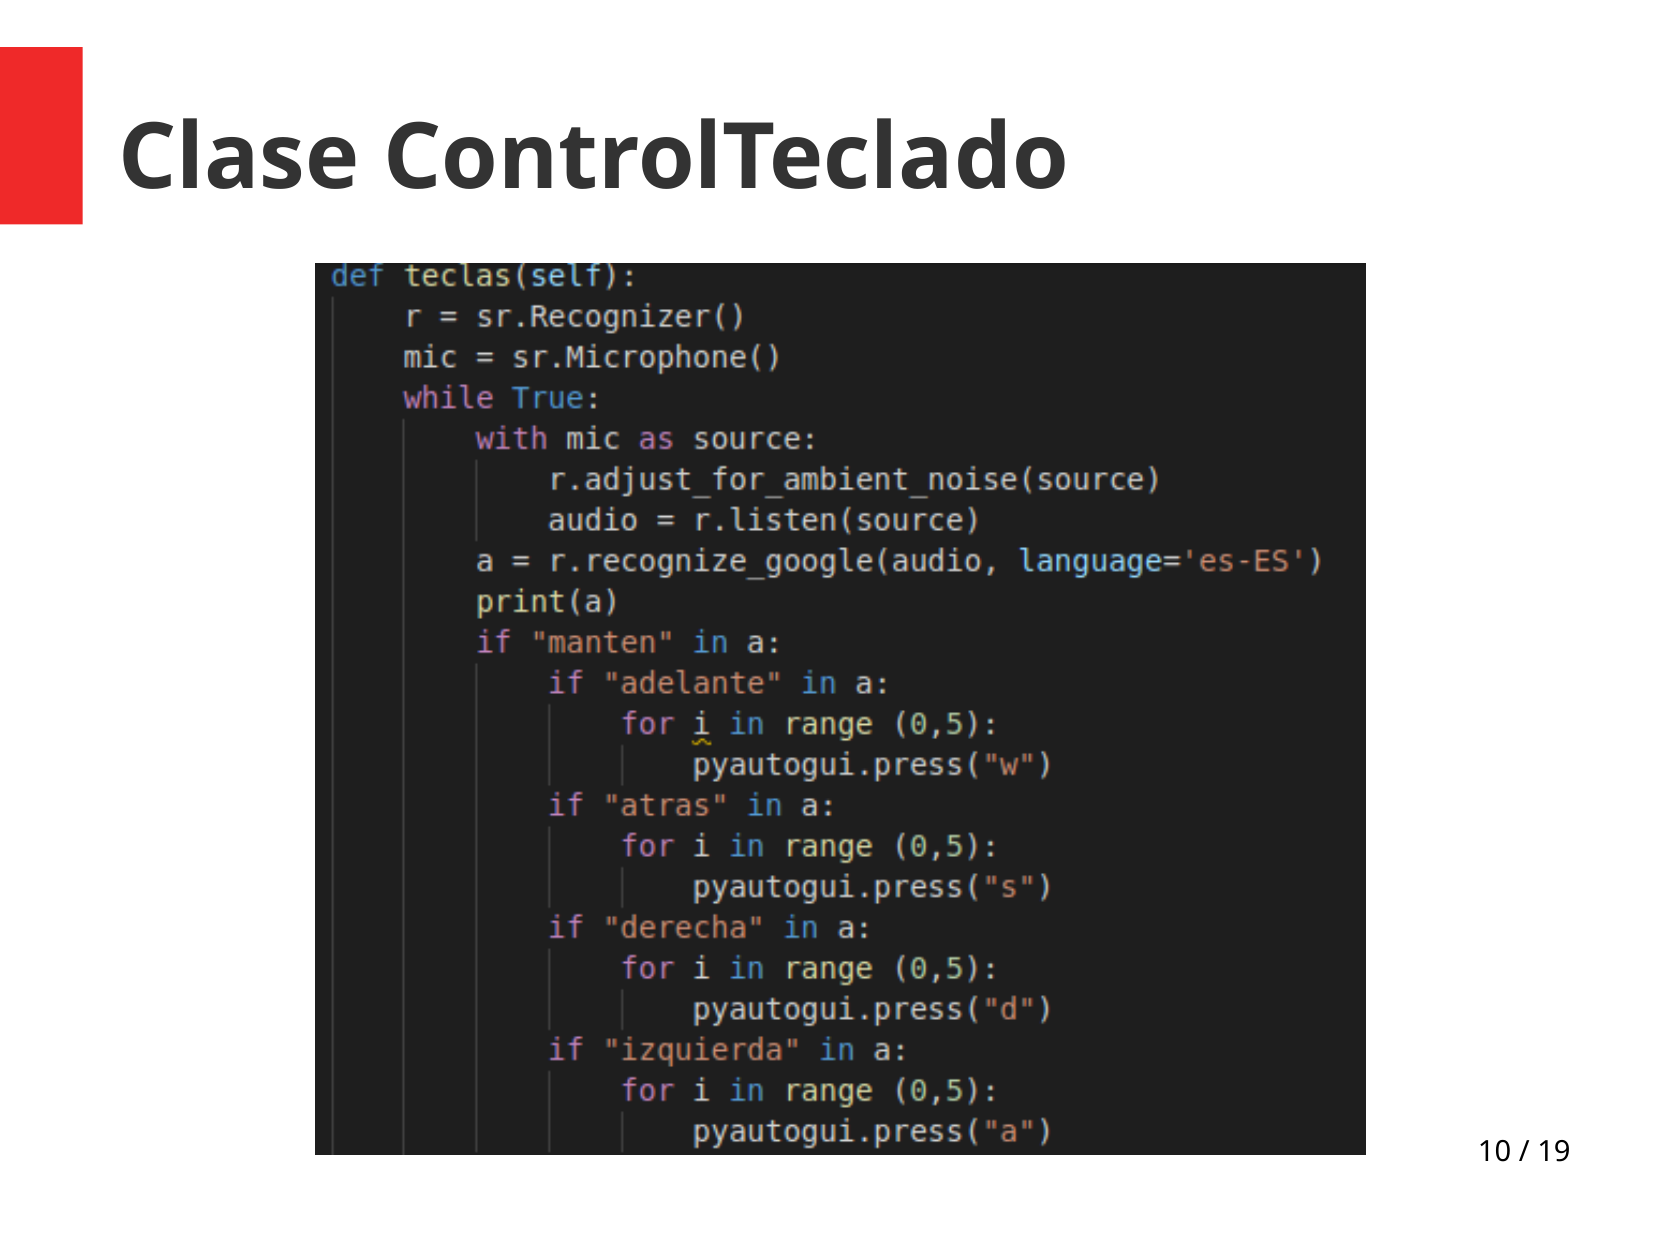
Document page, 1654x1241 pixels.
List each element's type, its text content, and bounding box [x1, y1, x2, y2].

picture [315, 263, 1366, 1156]
title Clase ControlTeclado [118, 49, 1571, 257]
